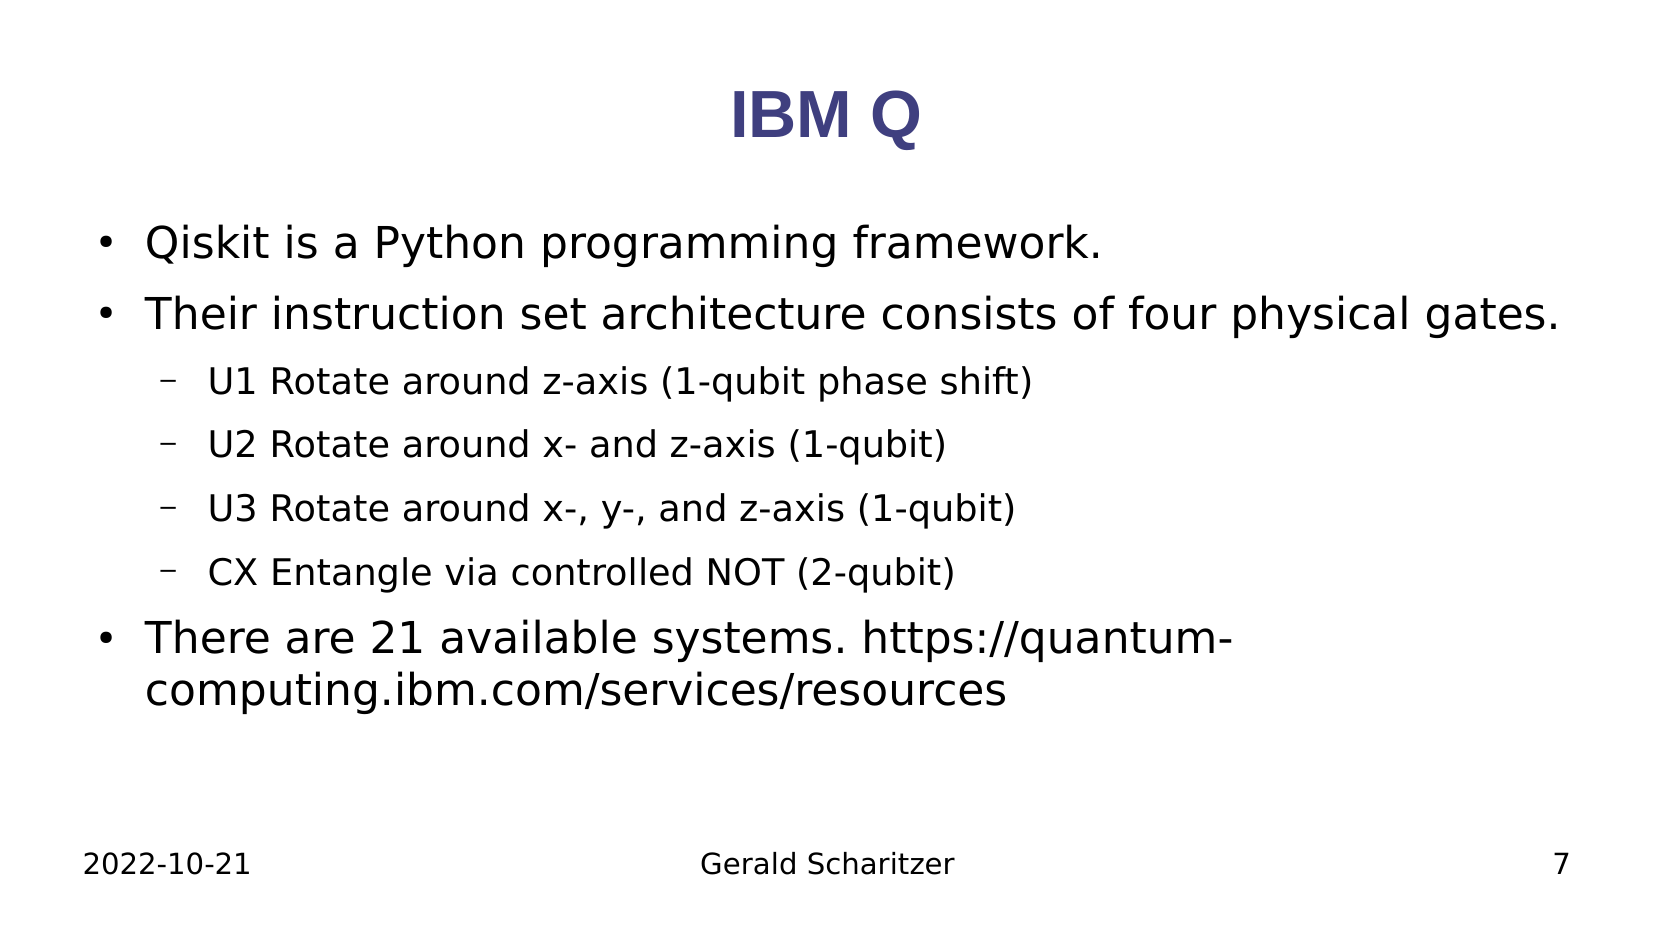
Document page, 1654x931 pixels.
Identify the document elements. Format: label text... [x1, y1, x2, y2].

list Qiskit is a Python programming framework. Their instruction set architecture consists of four physical gates. U1 Rotate around z-axis (1-qubit phase shift) U2 Rotate around x- and z-axis (1-qubit) U3 Rotate around x-, y-, and z-axis (1-qubit) CX Entangle via controlled NOT (2-qubit) There are 21 available systems. https://quantum-computing.ibm.com/services/resources [82, 217, 1571, 758]
title IBM Q [82, 37, 1571, 193]
